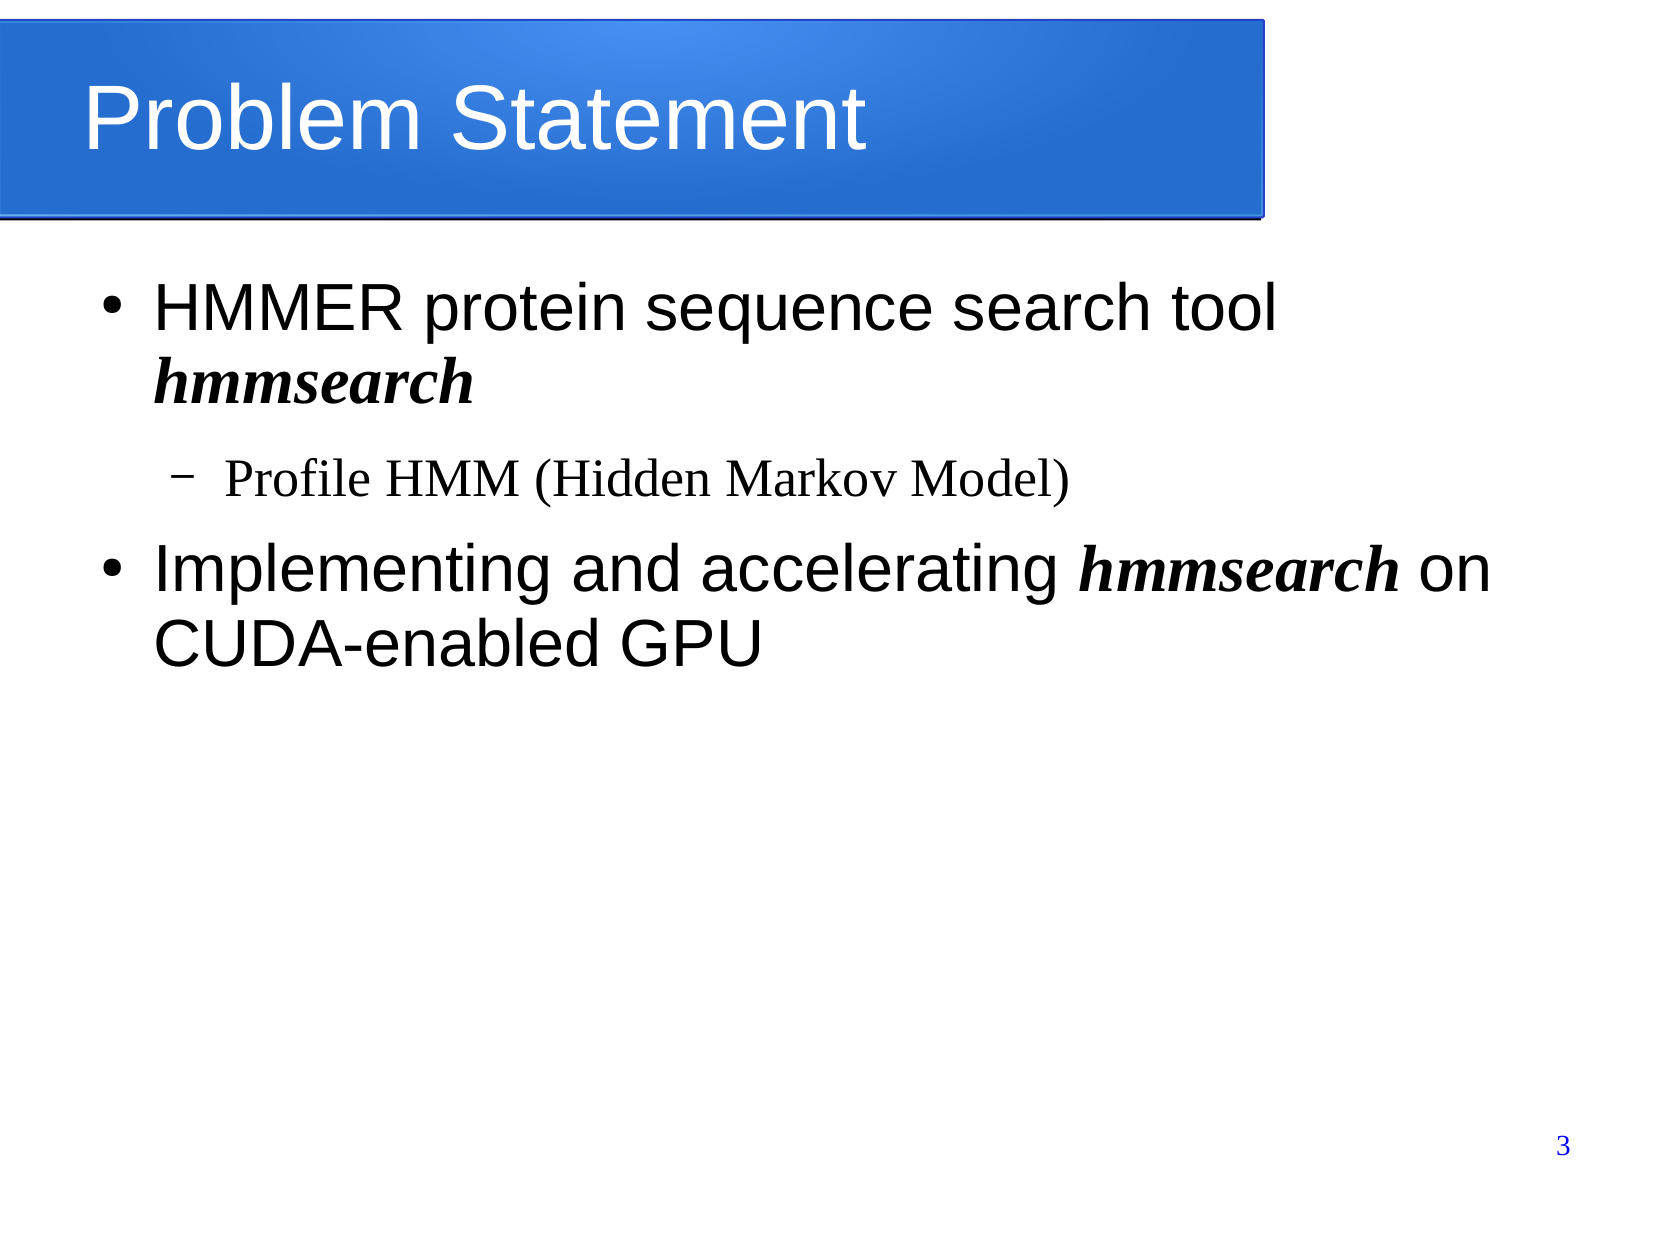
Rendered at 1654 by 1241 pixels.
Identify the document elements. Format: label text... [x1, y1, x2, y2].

list HMMER protein sequence search tool hmmsearch Profile HMM (Hidden Markov Model) Implementing and accelerating hmmsearch on CUDA-enabled GPU [82, 269, 1538, 1201]
title Problem Statement [82, 25, 1250, 211]
